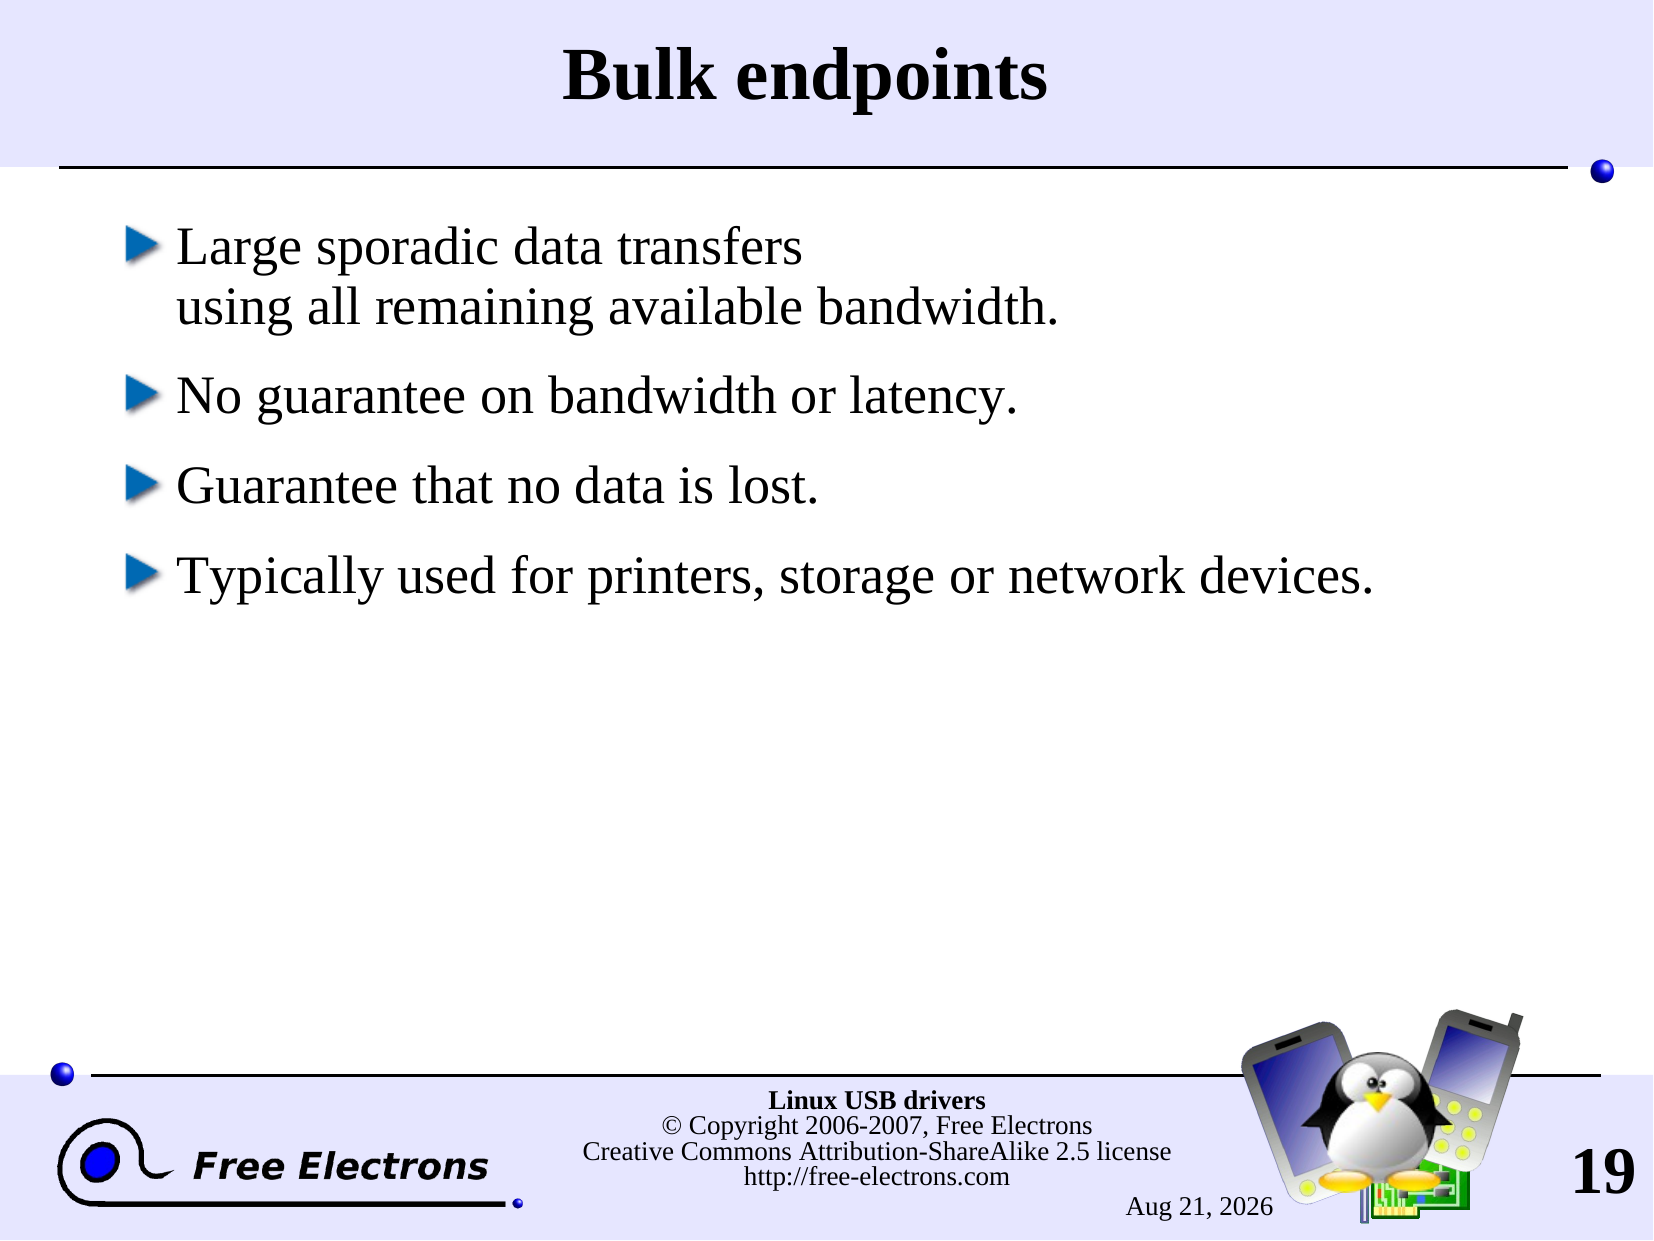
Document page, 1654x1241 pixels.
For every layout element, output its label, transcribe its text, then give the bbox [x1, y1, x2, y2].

picture [1231, 1007, 1538, 1241]
picture [50, 1107, 527, 1216]
list Large sporadic data transfers using all remaining available bandwidth. No guarantee on bandwidth or latency. Guarantee that no data is lost. Typically used for printers, storage or network devices. [105, 216, 1518, 1066]
title Bulk endpoints [60, 25, 1551, 124]
